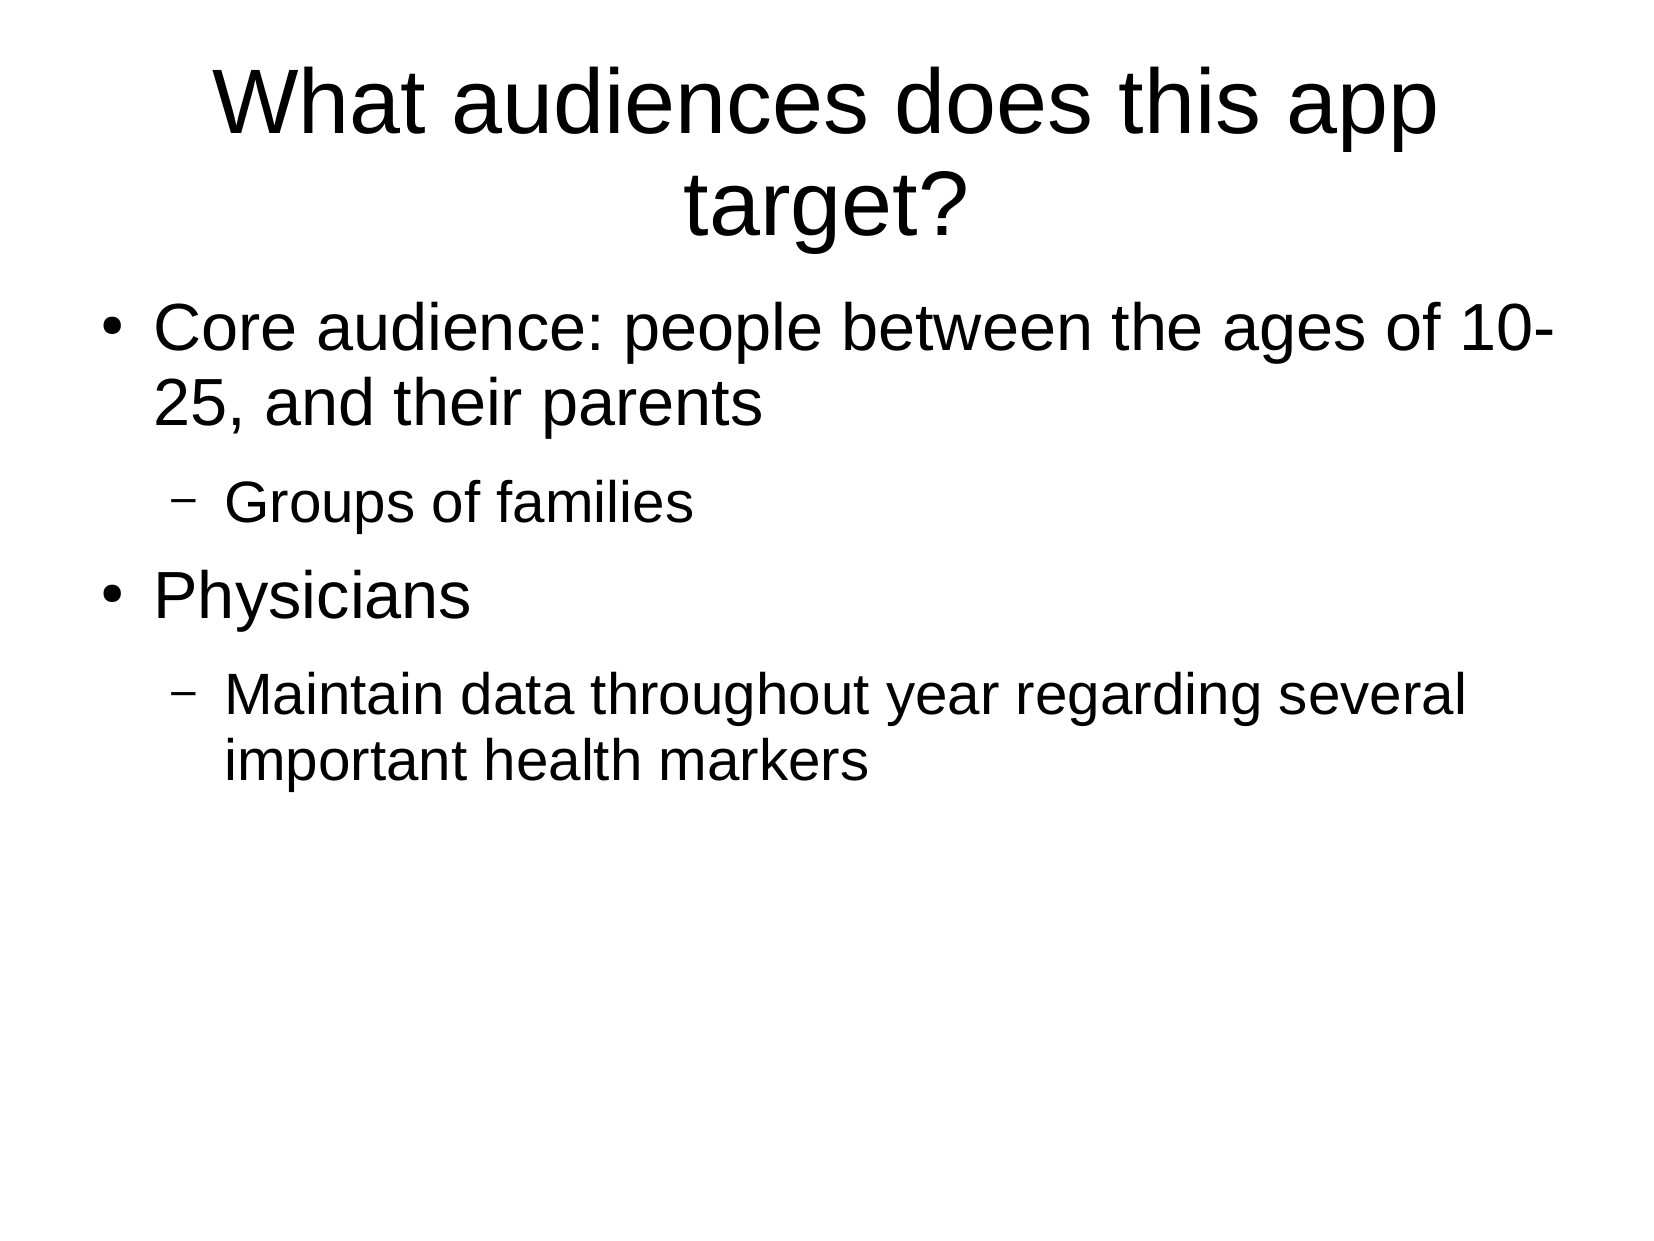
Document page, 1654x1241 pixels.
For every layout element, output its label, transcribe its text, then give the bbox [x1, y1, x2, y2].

list Core audience: people between the ages of 10-25, and their parents Groups of families Physicians Maintain data throughout year regarding several important health markers [82, 290, 1571, 1010]
title What audiences does this app target? [82, 49, 1571, 257]
